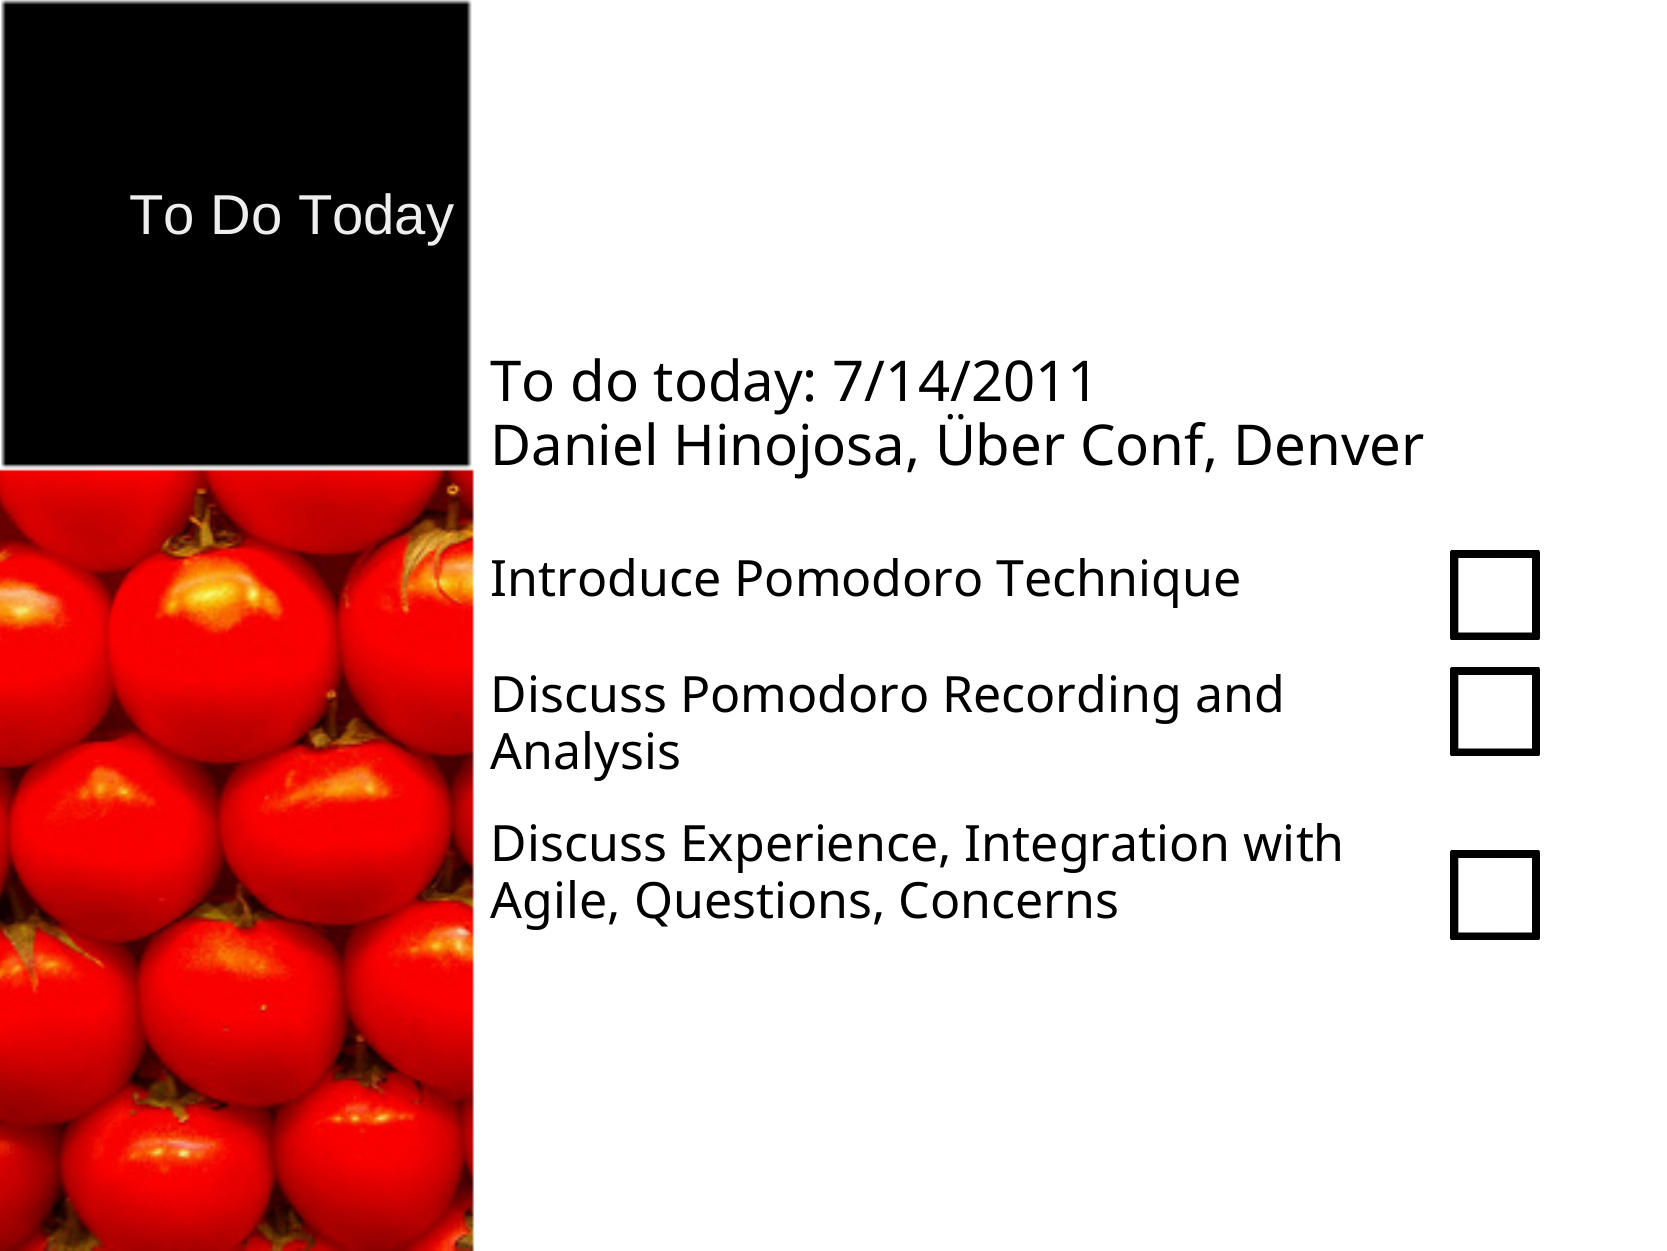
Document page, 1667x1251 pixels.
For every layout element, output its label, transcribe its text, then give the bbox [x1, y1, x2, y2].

picture [0, 0, 1667, 1251]
text_box Discuss Pomodoro Recording and Analysis [490, 667, 1443, 782]
list Introduce Pomodoro Technique [490, 550, 1384, 621]
text_box To Do Today [23, 183, 455, 248]
text_box Discuss Experience, Integration with Agile, Questions, Concerns [490, 816, 1379, 931]
text_box To do today: 7/14/2011 Daniel Hinojosa, Über Conf, Denver [490, 349, 1667, 479]
